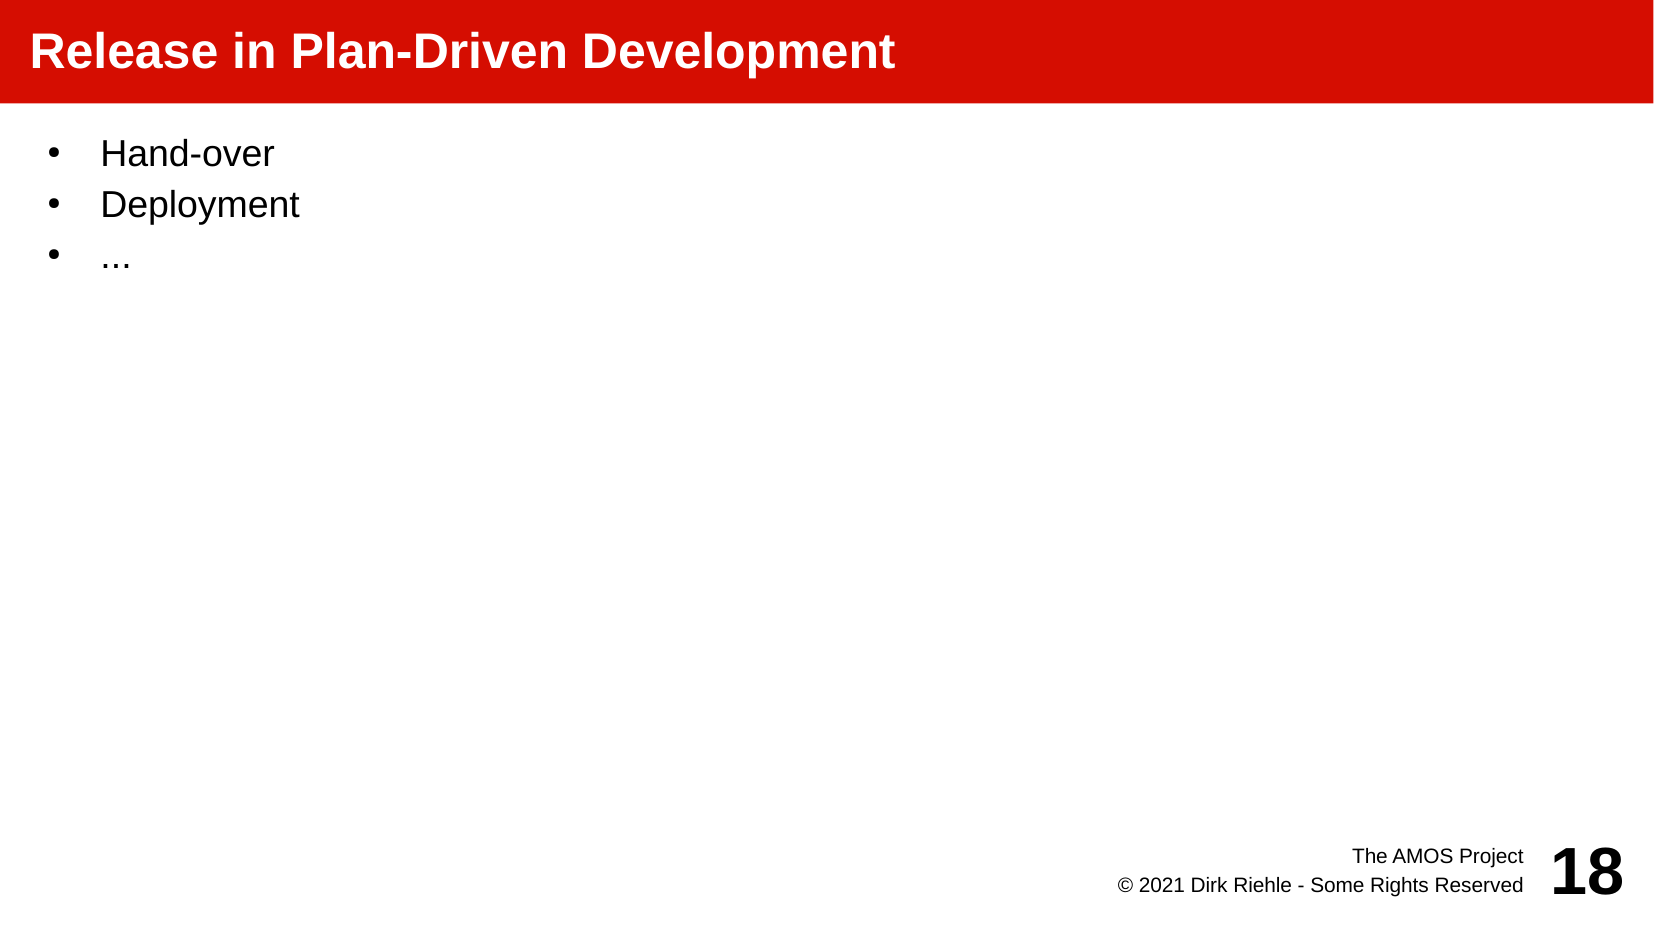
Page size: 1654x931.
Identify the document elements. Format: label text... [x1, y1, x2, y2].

title Release in Plan-Driven Development [0, 0, 1654, 104]
list Hand-over Deployment ... [29, 132, 1625, 813]
